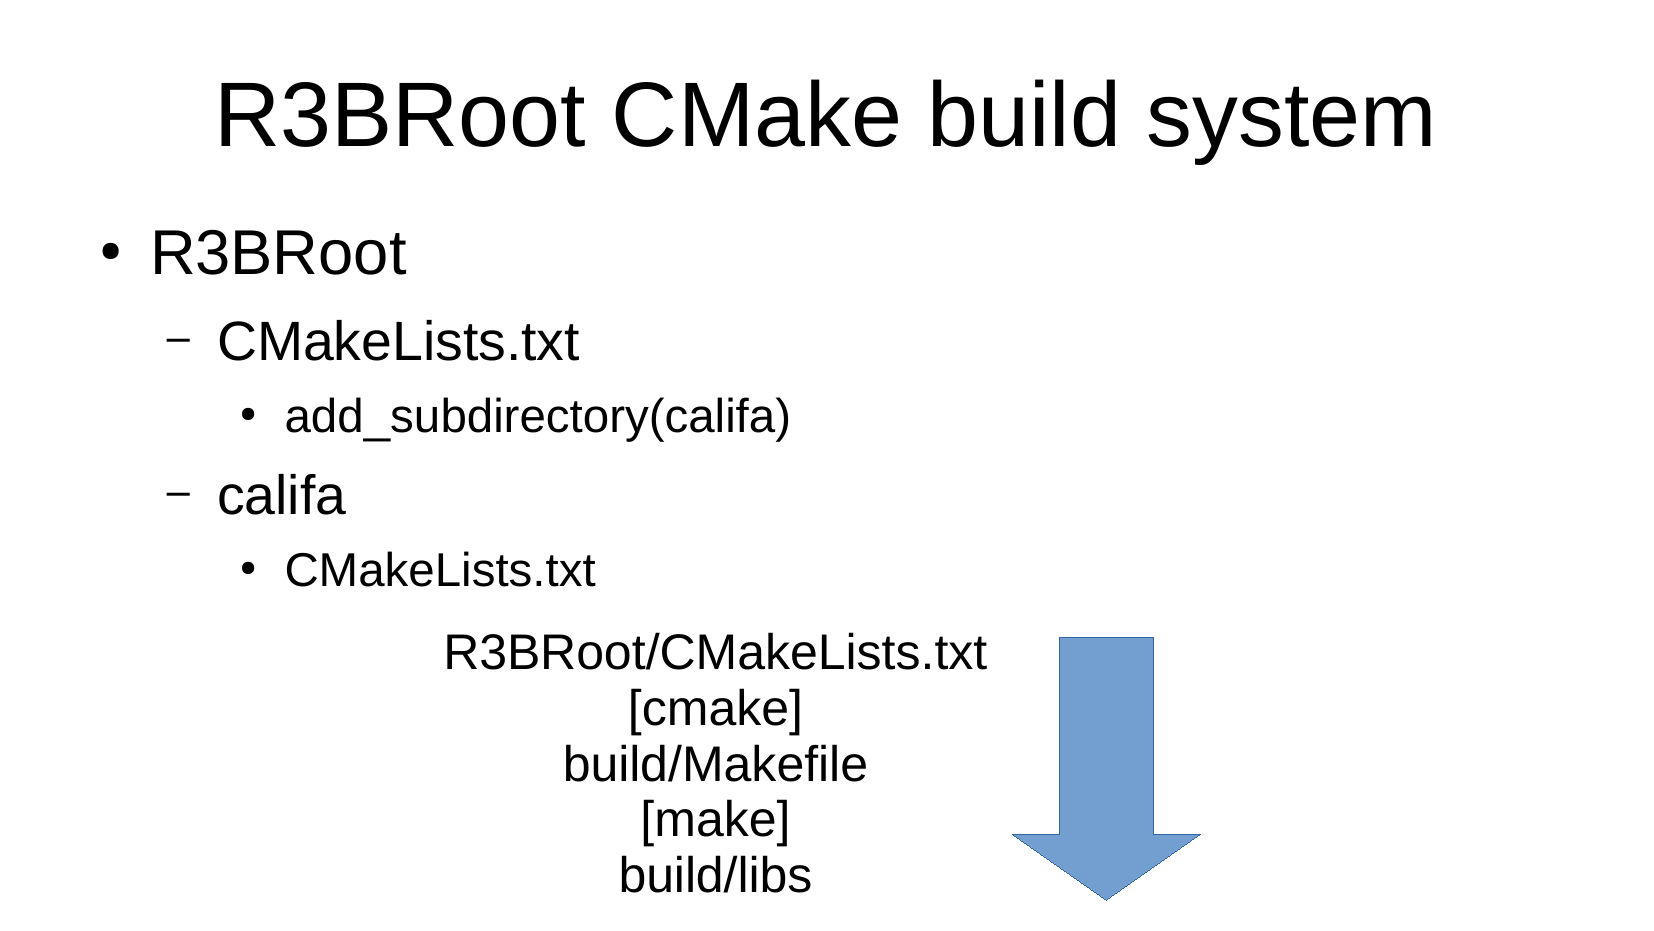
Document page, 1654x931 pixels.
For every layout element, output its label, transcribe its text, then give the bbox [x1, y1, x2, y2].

list R3BRoot CMakeLists.txt add_subdirectory(califa) califa CMakeLists.txt [82, 217, 1571, 601]
text_box [1012, 637, 1201, 901]
text_box R3BRoot/CMakeLists.txt [cmake] build/Makefile [make] build/libs [428, 617, 1003, 911]
title R3BRoot CMake build system [82, 37, 1571, 193]
